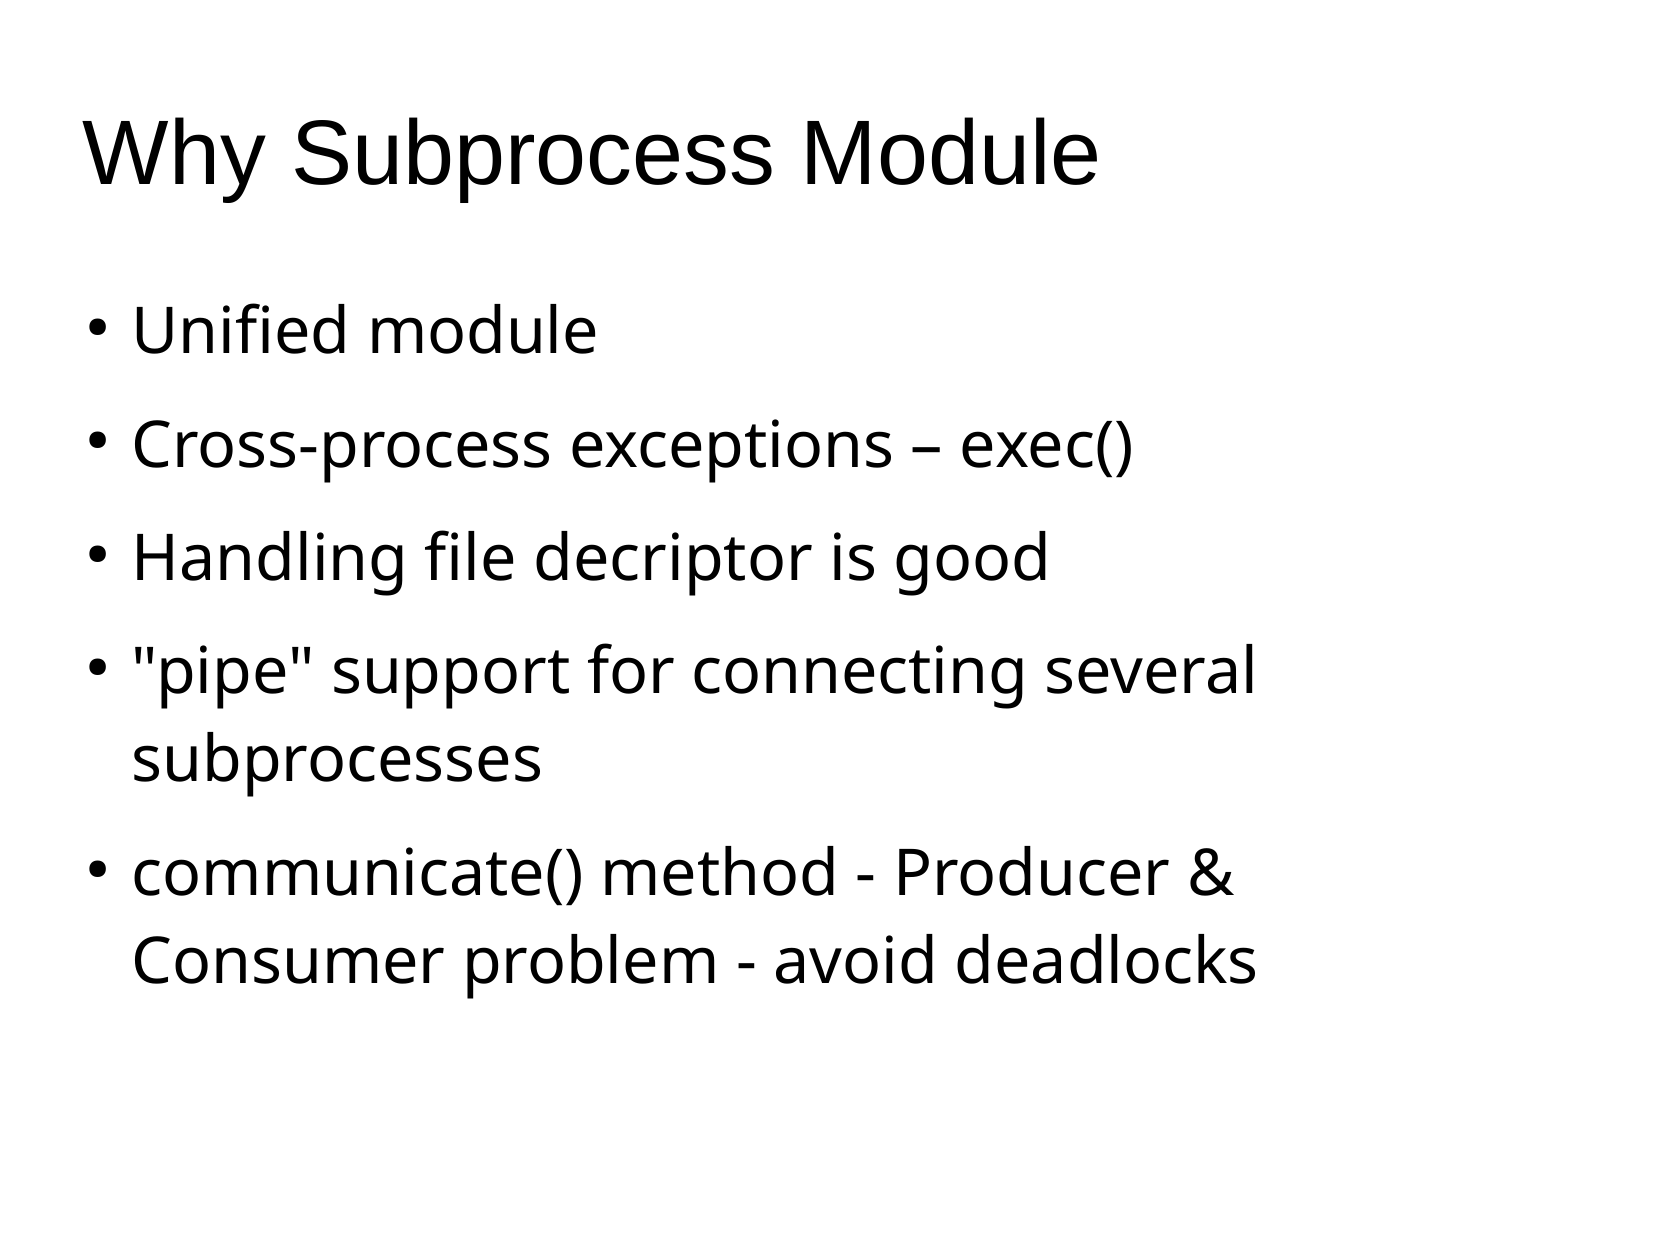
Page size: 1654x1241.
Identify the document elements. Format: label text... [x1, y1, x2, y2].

list Unified module Cross-process exceptions – exec() Handling file decriptor is good "pipe" support for connecting several subprocesses communicate() method - Producer & Consumer problem - avoid deadlocks [70, 284, 1560, 1004]
title Why Subprocess Module [82, 49, 1571, 257]
